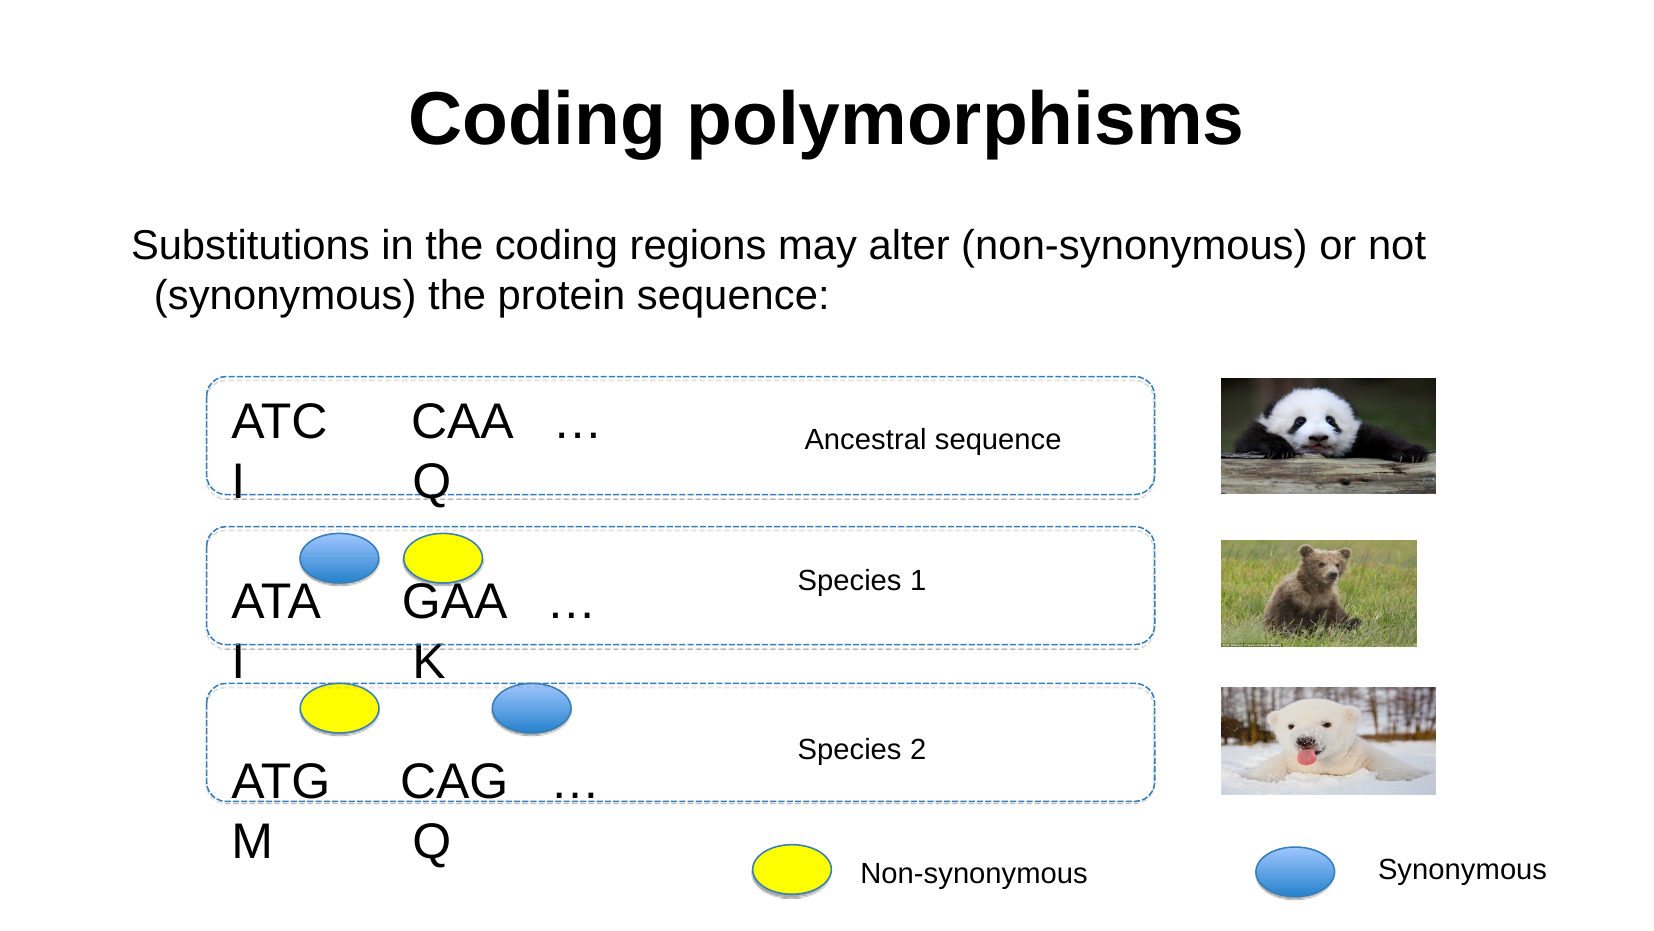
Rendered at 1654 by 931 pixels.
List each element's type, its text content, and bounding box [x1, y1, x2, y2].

text_box Non-synonymous [845, 847, 1104, 897]
text_box Synonymous [1363, 843, 1563, 893]
text_box [1255, 847, 1335, 897]
text_box Species 2 [782, 722, 942, 773]
picture [1221, 687, 1436, 795]
text_box ATC CAA … I Q ATA GAA … I K ATG CAG … M Q [216, 381, 889, 877]
list Substitutions in the coding regions may alter (non-synonymous) or not (synonymous) the protein sequence: [82, 203, 1571, 817]
picture [1221, 378, 1436, 494]
text_box [754, 877, 830, 895]
title Coding polymorphisms [82, 37, 1571, 193]
text_box Ancestral sequence [889, 413, 1077, 464]
picture [1221, 540, 1417, 647]
text_box Species 1 [782, 553, 942, 604]
